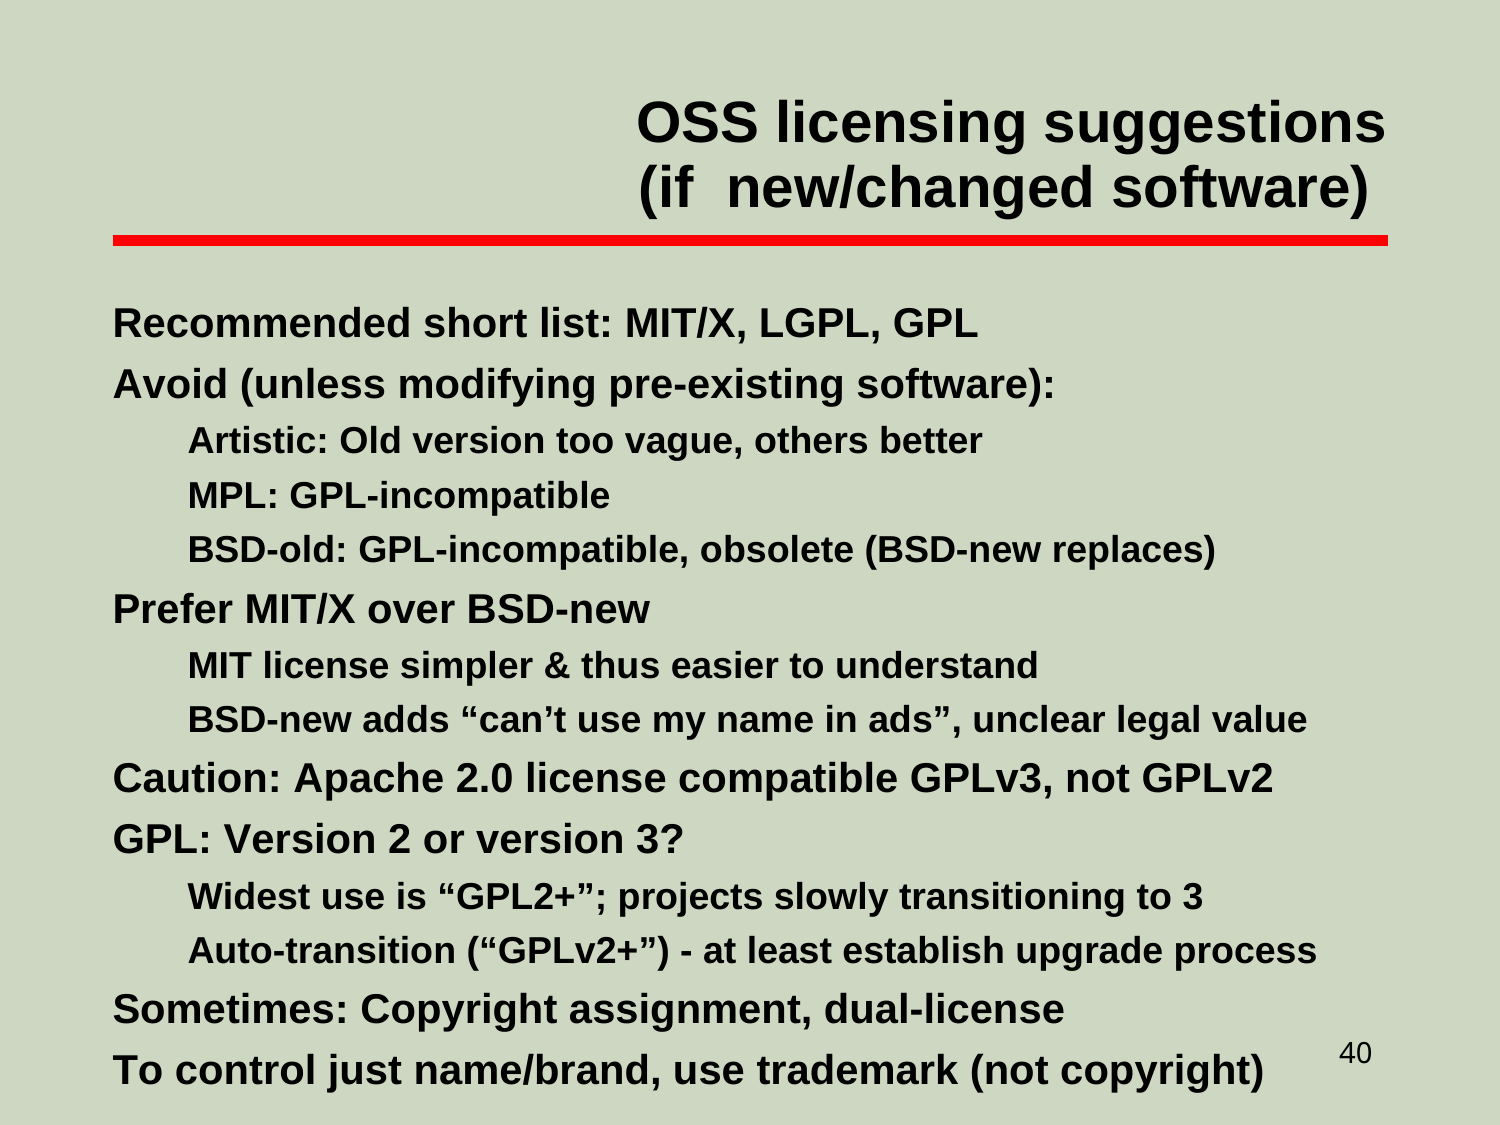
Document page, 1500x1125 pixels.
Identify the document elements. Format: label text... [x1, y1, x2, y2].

list Recommended short list: MIT/X, LGPL, GPL Avoid (unless modifying pre-existing software): Artistic: Old version too vague, others better MPL: GPL-incompatible BSD-old: GPL-incompatible, obsolete (BSD-new replaces) Prefer MIT/X over BSD-new MIT license simpler & thus easier to understand BSD-new adds “can’t use my name in ads”, unclear legal value Caution: Apache 2.0 license compatible GPLv3, not GPLv2 GPL: Version 2 or version 3? Widest use is “GPL2+”; projects slowly transitioning to 3 Auto-transition (“GPLv2+”) - at least establish upgrade process Sometimes: Copyright assignment, dual-license To control just name/brand, use trademark (not copyright) [112, 299, 1388, 1094]
title OSS licensing suggestions (if new/changed software) [337, 89, 1388, 220]
